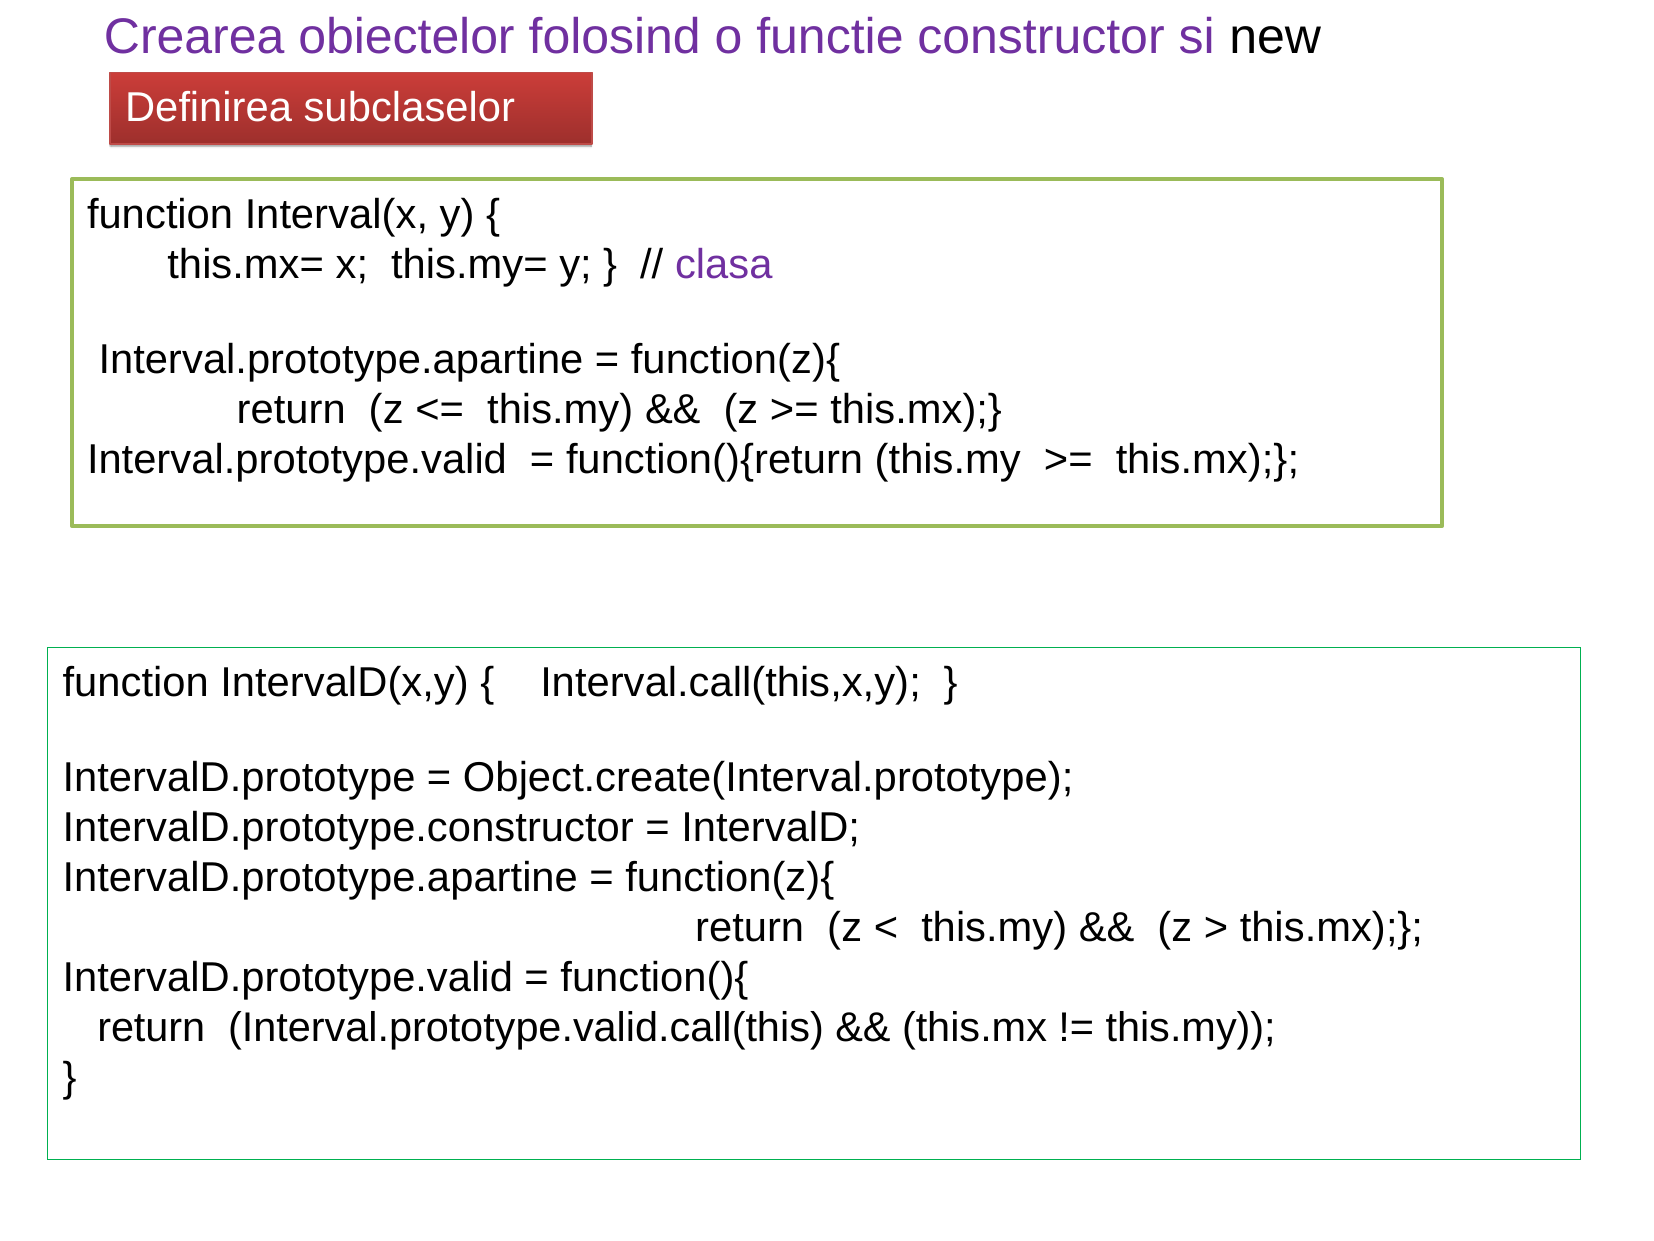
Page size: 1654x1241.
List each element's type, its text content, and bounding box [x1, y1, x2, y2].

text_box Crearea obiectelor folosind o functie constructor si new [89, 0, 1654, 377]
text_box function Interval(x, y) { this.mx= x; this.my= y; } // clasa Interval.prototype.apartine = function(z){ return (z <= this.my) && (z >= this.mx);} Interval.prototype.valid = function(){return (this.my >= this.mx);}; [72, 179, 1442, 527]
text_box function IntervalD(x,y) { Interval.call(this,x,y); } IntervalD.prototype = Object.create(Interval.prototype); IntervalD.prototype.constructor = IntervalD; IntervalD.prototype.apartine = function(z){ return (z < this.my) && (z > this.mx);}; IntervalD.prototype.valid = function(){ return (Interval.prototype.valid.call(this) && (this.mx != this.my)); } [47, 647, 1581, 1160]
text_box Definirea subclaselor [110, 72, 593, 144]
